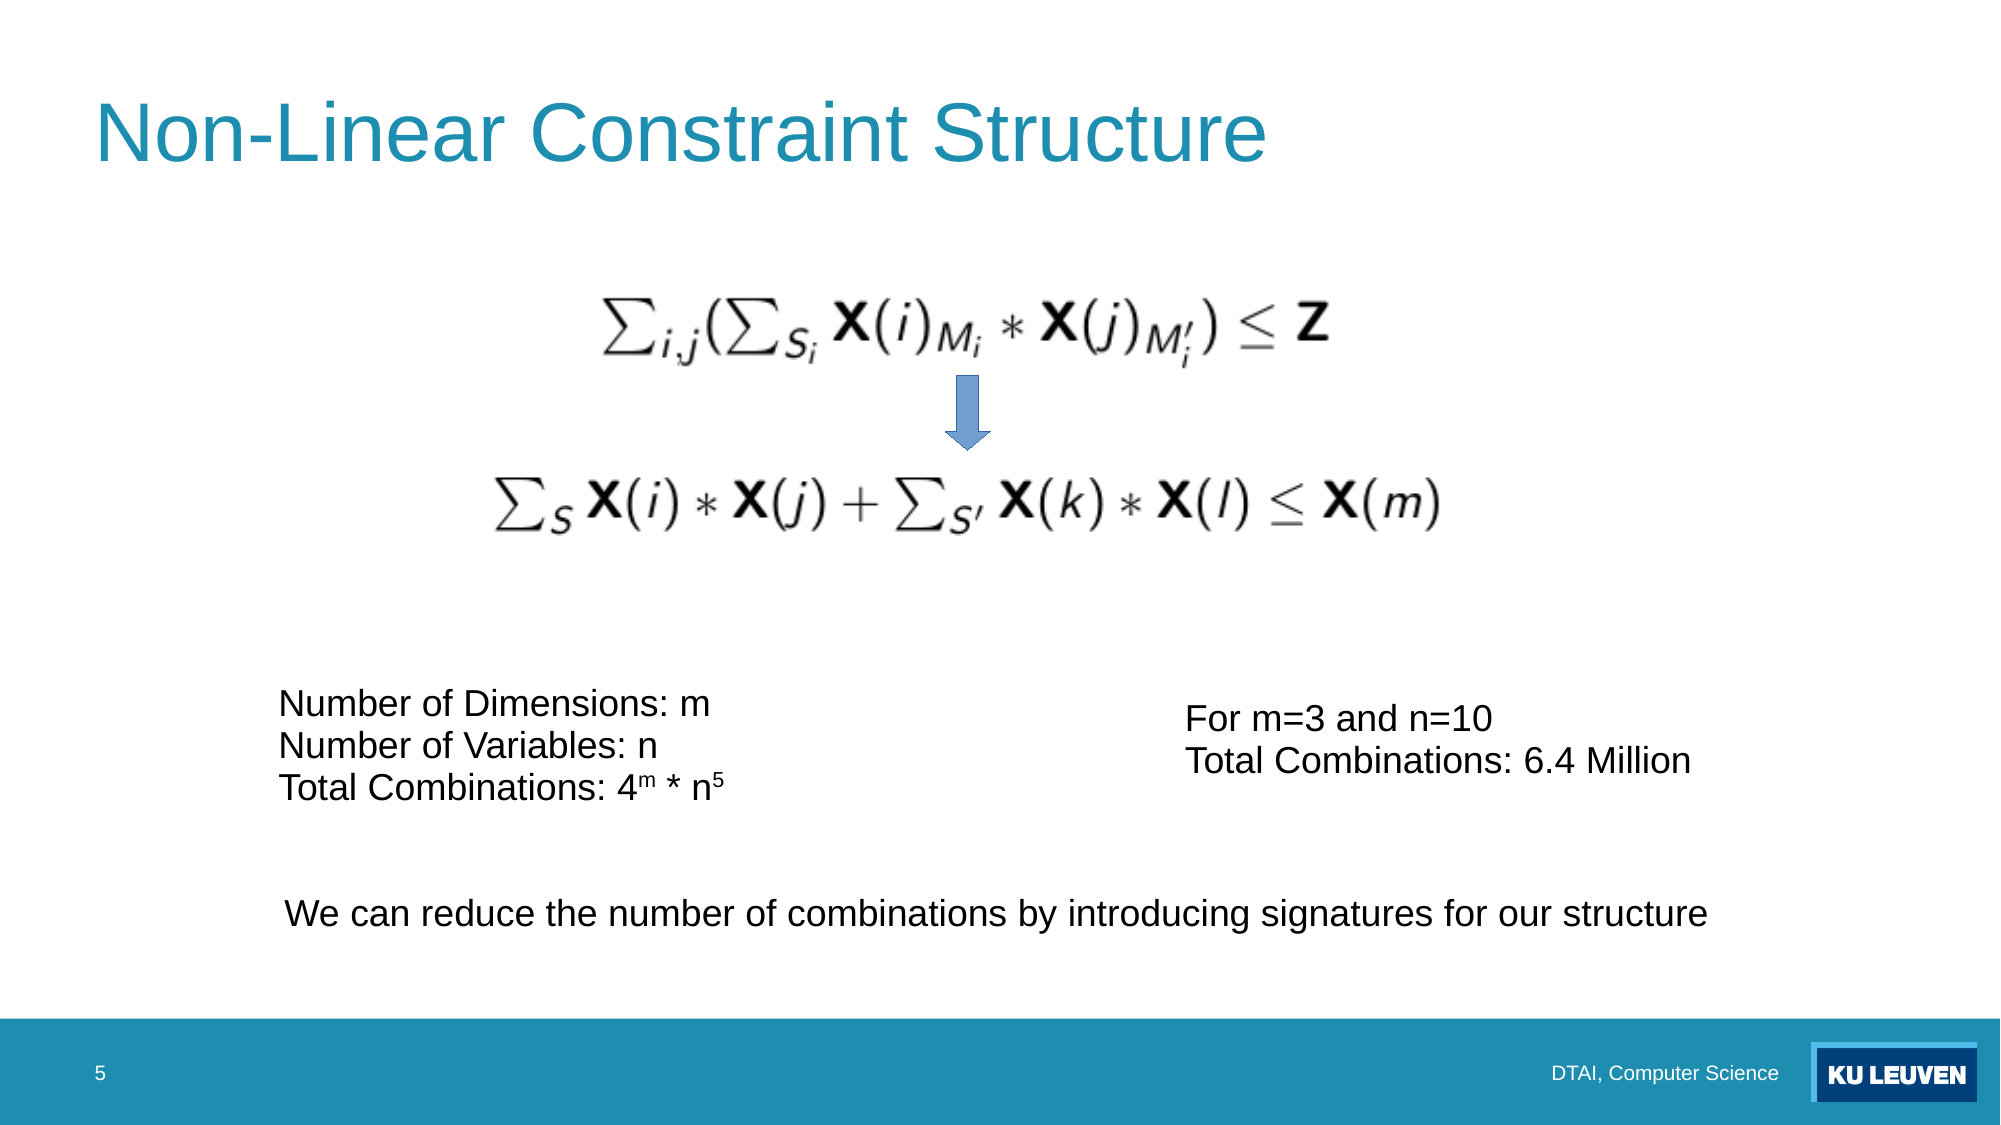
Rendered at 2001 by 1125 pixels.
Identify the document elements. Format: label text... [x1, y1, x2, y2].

text_box [945, 375, 991, 451]
slide_number <number> [94, 1018, 201, 1125]
picture [586, 284, 1350, 377]
title Non-Linear Constraint Structure [94, 33, 1906, 223]
text_box For m=3 and n=10 Total Combinations: 6.4 Million [1170, 690, 1741, 831]
text_box We can reduce the number of combinations by introducing signatures for our structure [269, 885, 1724, 942]
picture [483, 464, 1453, 556]
footer DTAI, Computer Science [989, 1018, 1809, 1125]
picture [1811, 1042, 1977, 1102]
text_box Number of Dimensions: m Number of Variables: n Total Combinations: 4m * n5 [263, 675, 750, 816]
